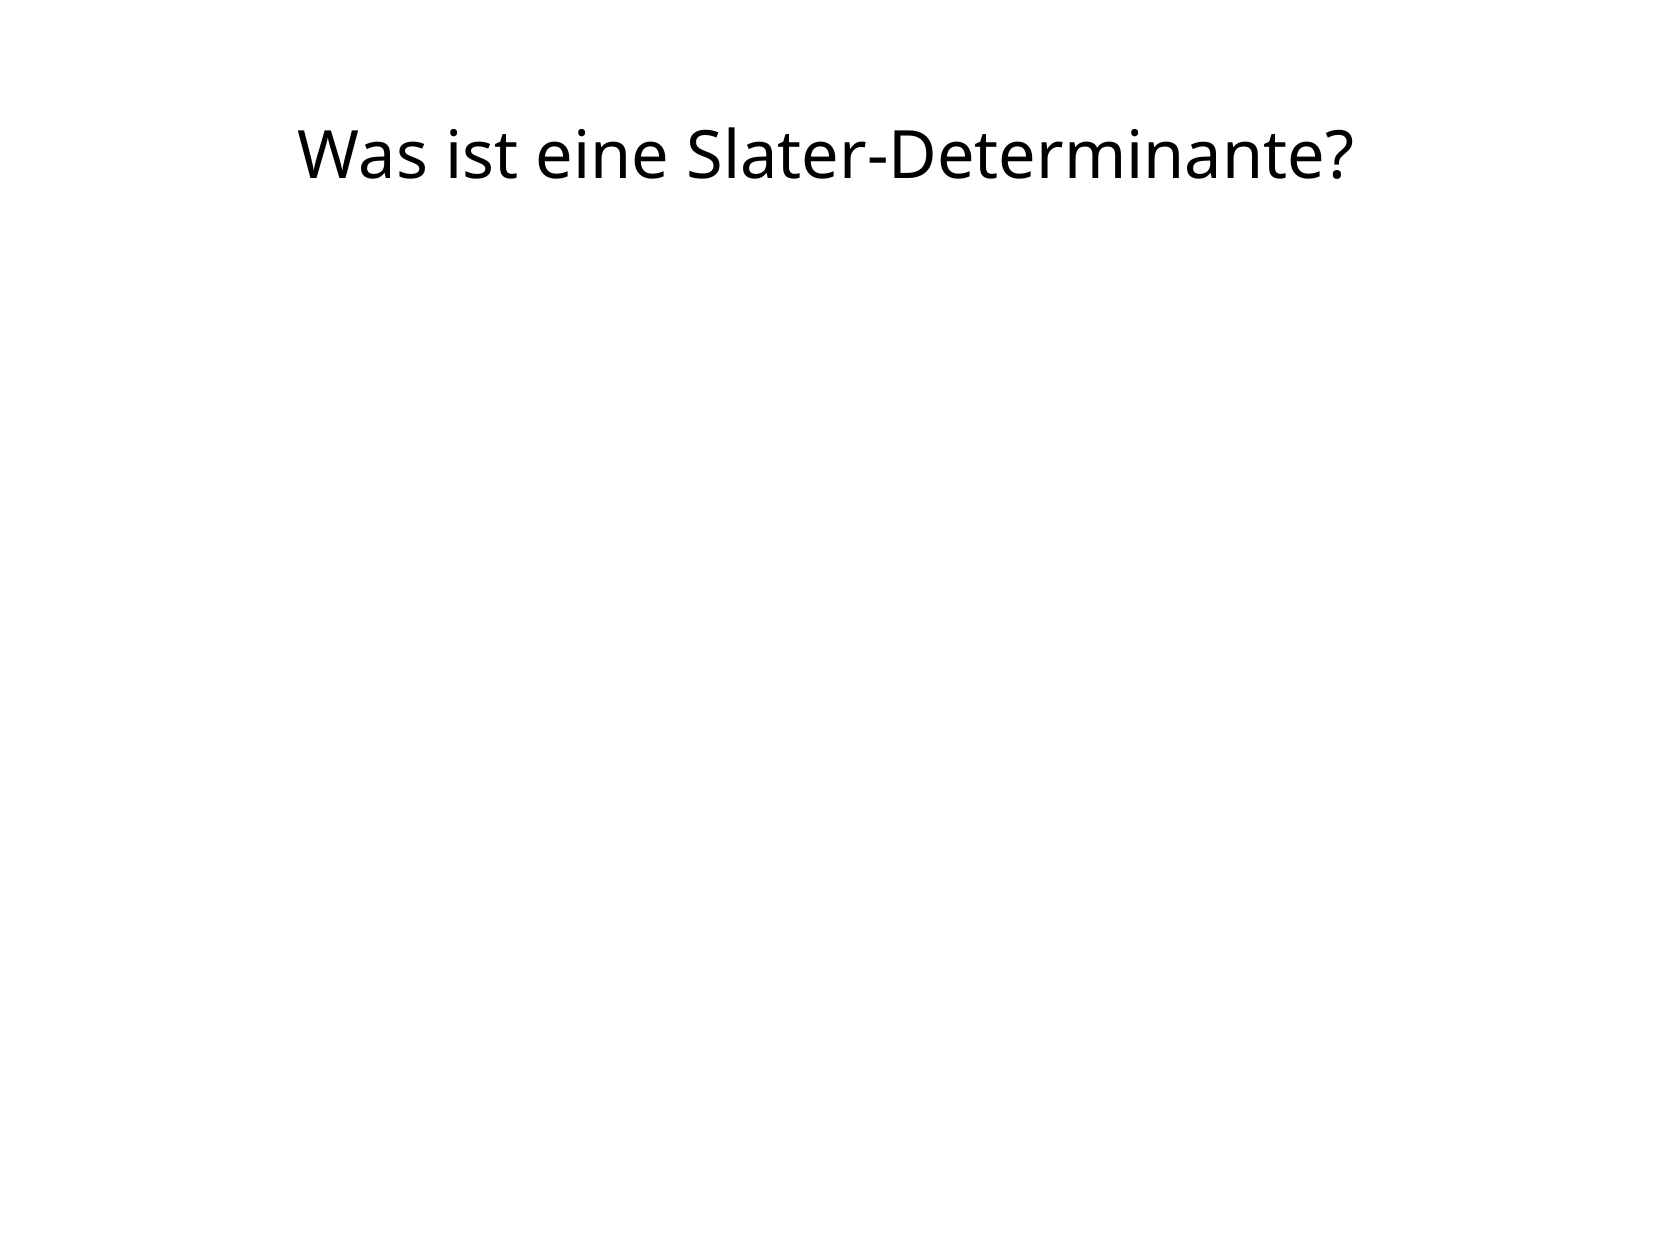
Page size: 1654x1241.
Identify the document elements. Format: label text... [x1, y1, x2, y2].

title Was ist eine Slater-Determinante? [82, 49, 1571, 257]
